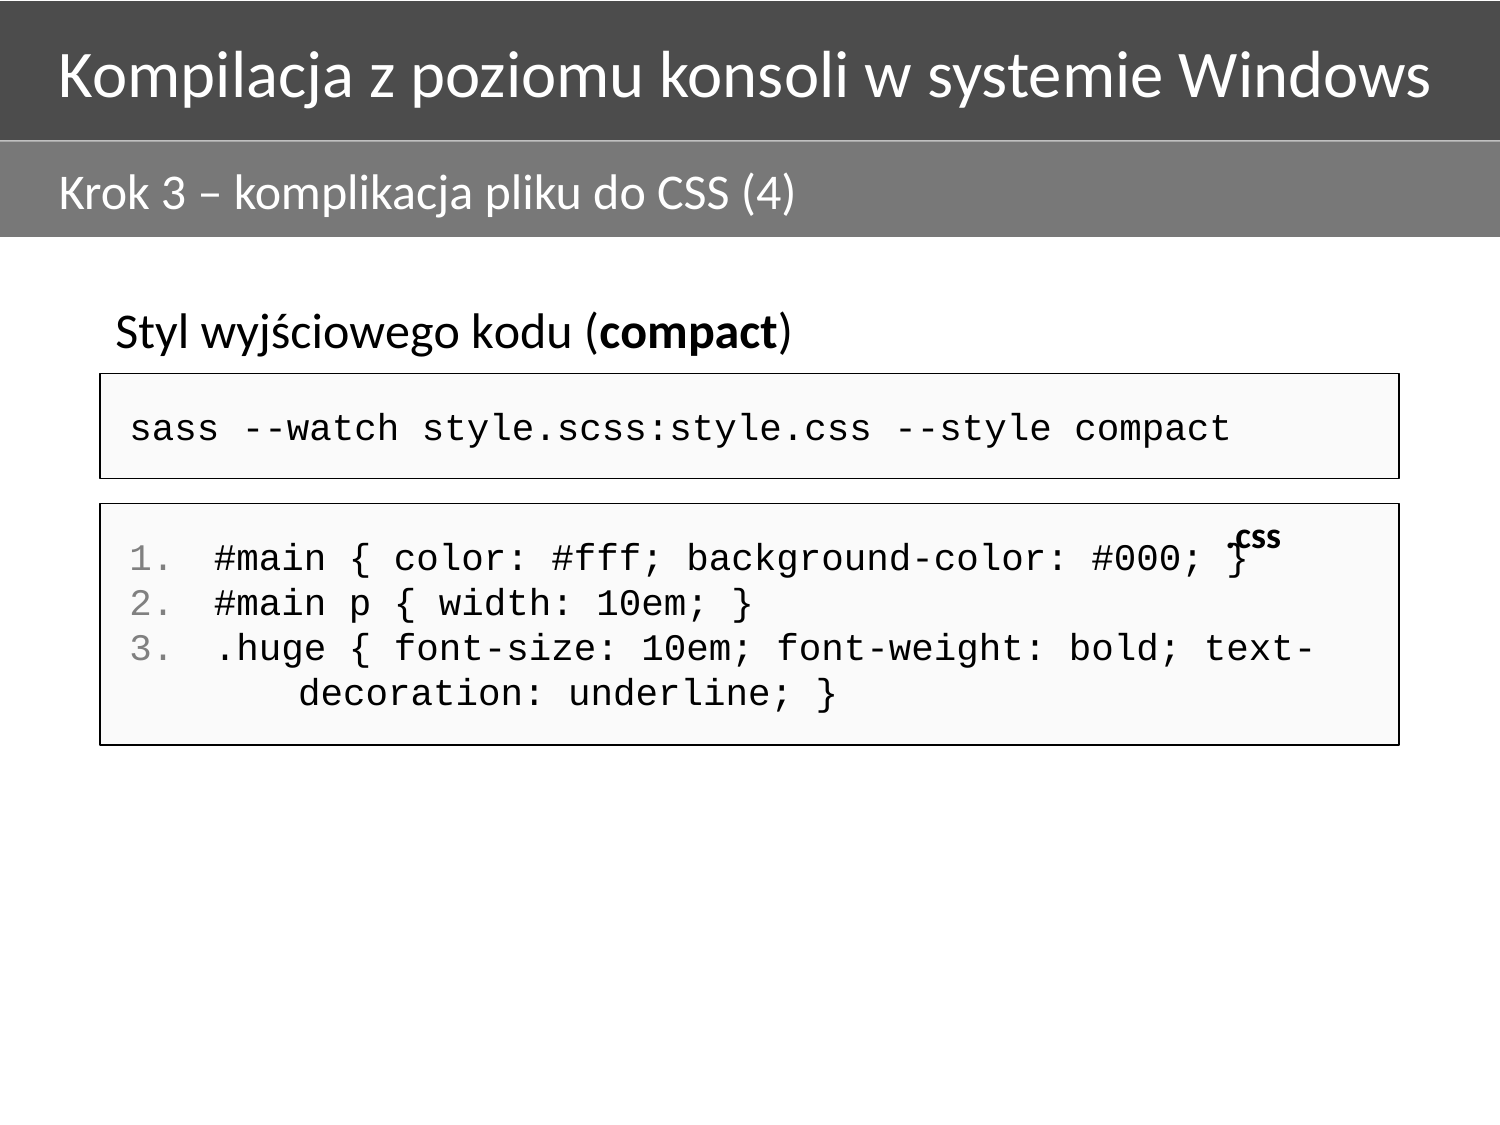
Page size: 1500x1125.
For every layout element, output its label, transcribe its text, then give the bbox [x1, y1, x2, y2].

text_box sass --watch style.scss:style.css --style compact [99, 373, 1400, 479]
text_box .css [1210, 503, 1400, 565]
subtitle Styl wyjściowego kodu (compact) [100, 290, 1400, 367]
text_box Krok 3 – komplikacja pliku do CSS (4) [0, 141, 1500, 237]
text_box Kompilacja z poziomu konsoli w systemie Windows [0, 1, 1500, 140]
text_box #main { color: #fff; background-color: #000; } #main p { width: 10em; } .huge { font-size: 10em; font-weight: bold; text-decoration: underline; } [99, 503, 1400, 745]
